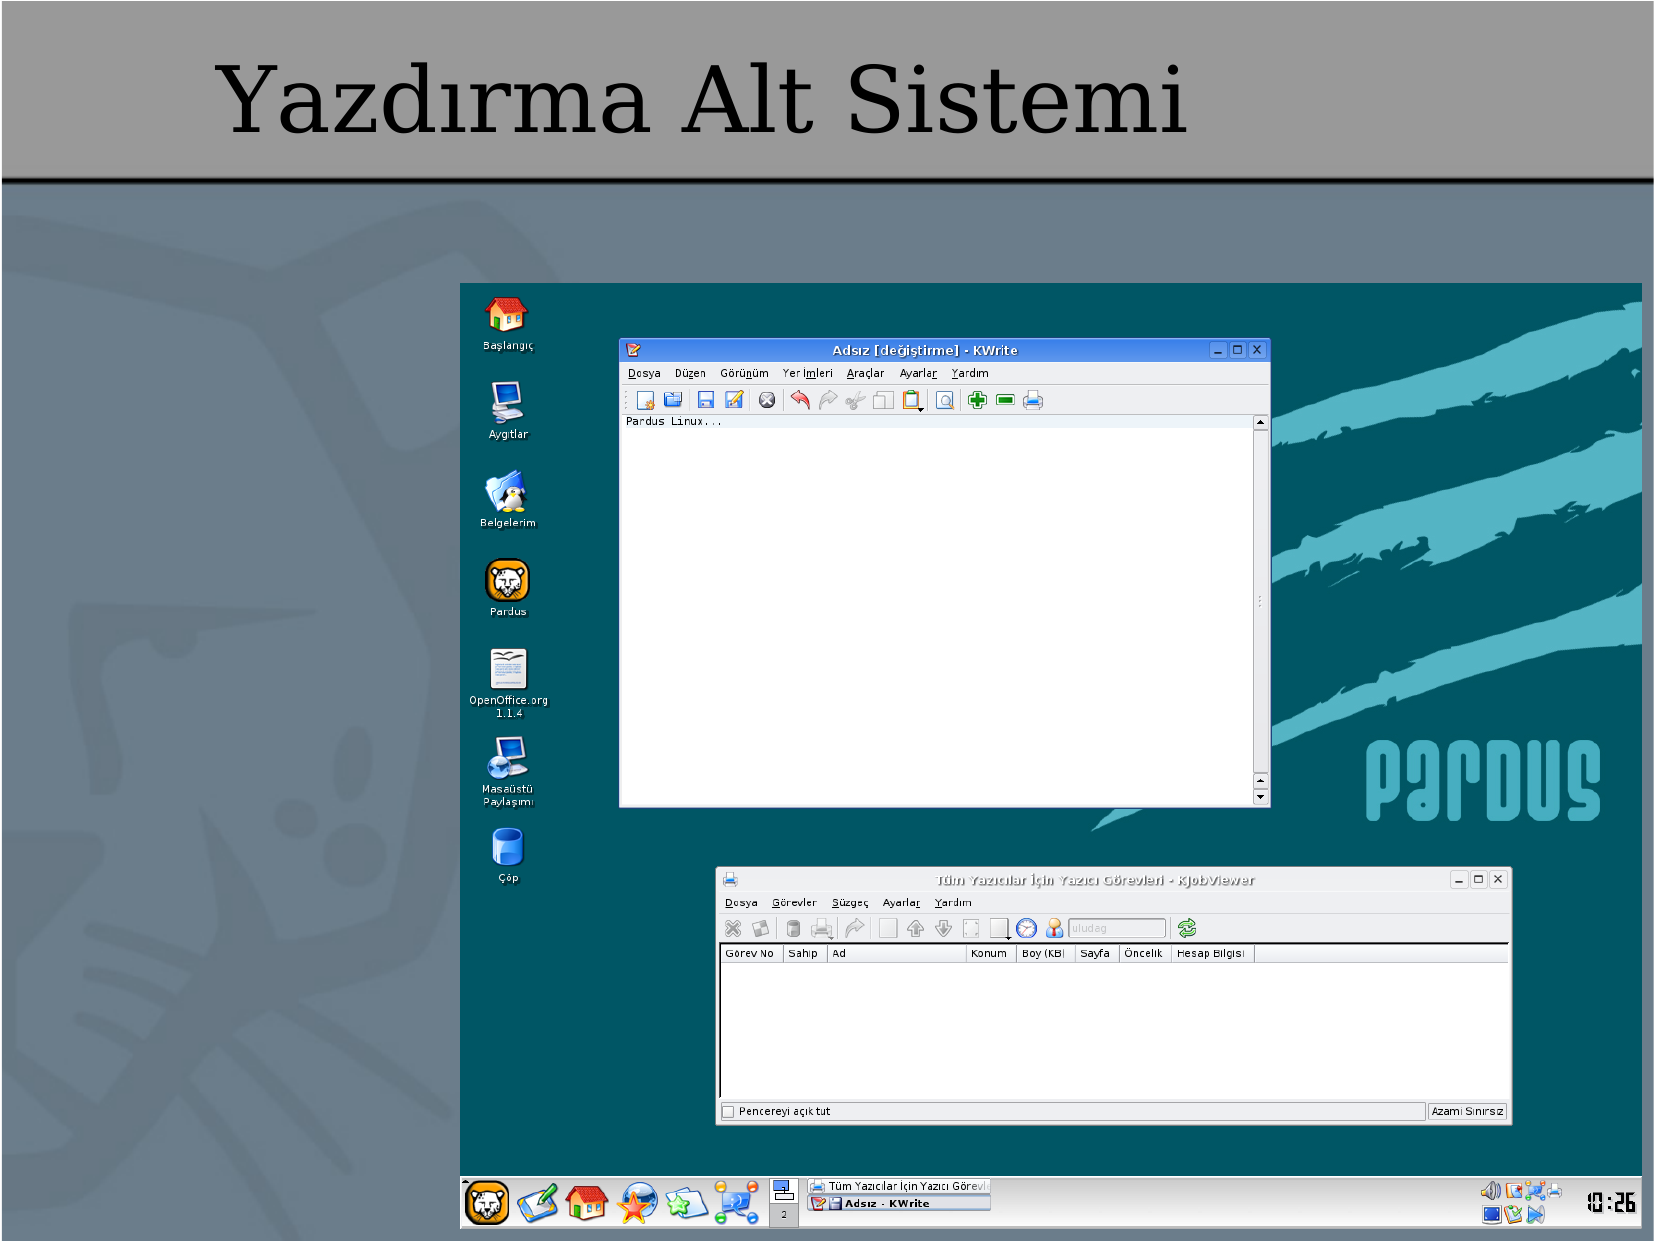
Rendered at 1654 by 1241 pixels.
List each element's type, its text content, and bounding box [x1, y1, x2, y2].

picture [1, 1, 1654, 1241]
title Yazdırma Alt Sistemi [0, 0, 1410, 204]
